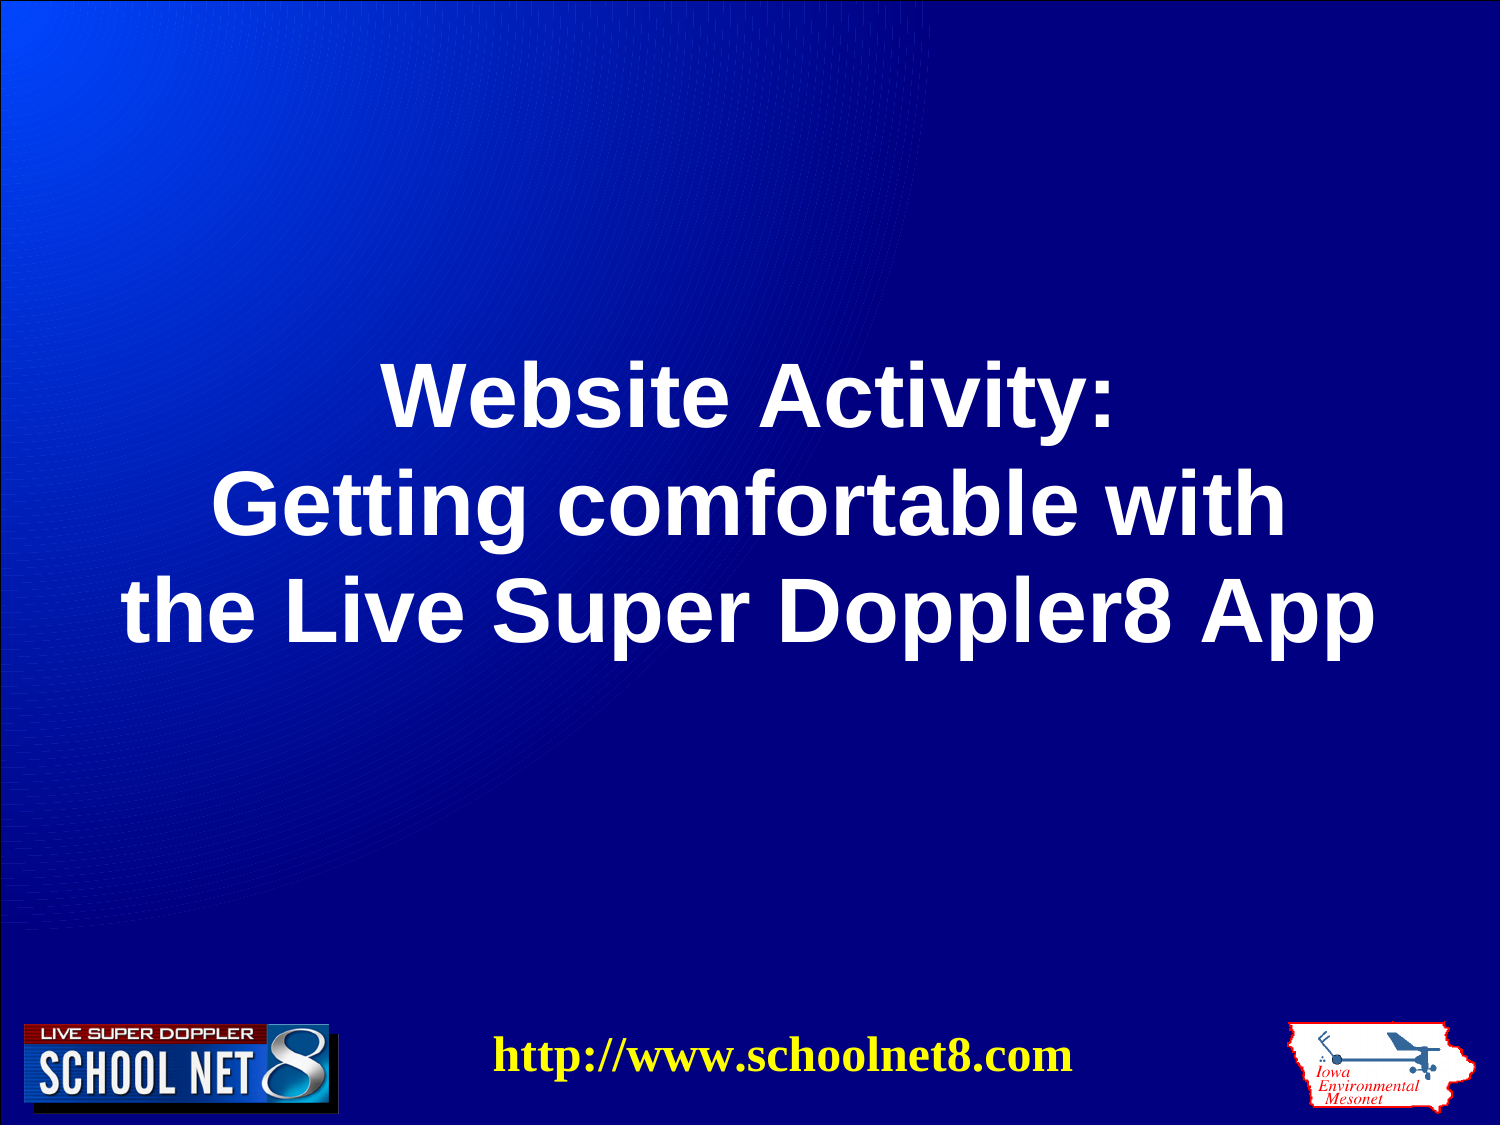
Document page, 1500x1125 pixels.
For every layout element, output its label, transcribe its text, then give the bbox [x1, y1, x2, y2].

title Website Activity: Getting comfortable with the Live Super Doppler8 App [112, 286, 1388, 716]
picture [1287, 1021, 1476, 1114]
picture [24, 1024, 329, 1103]
